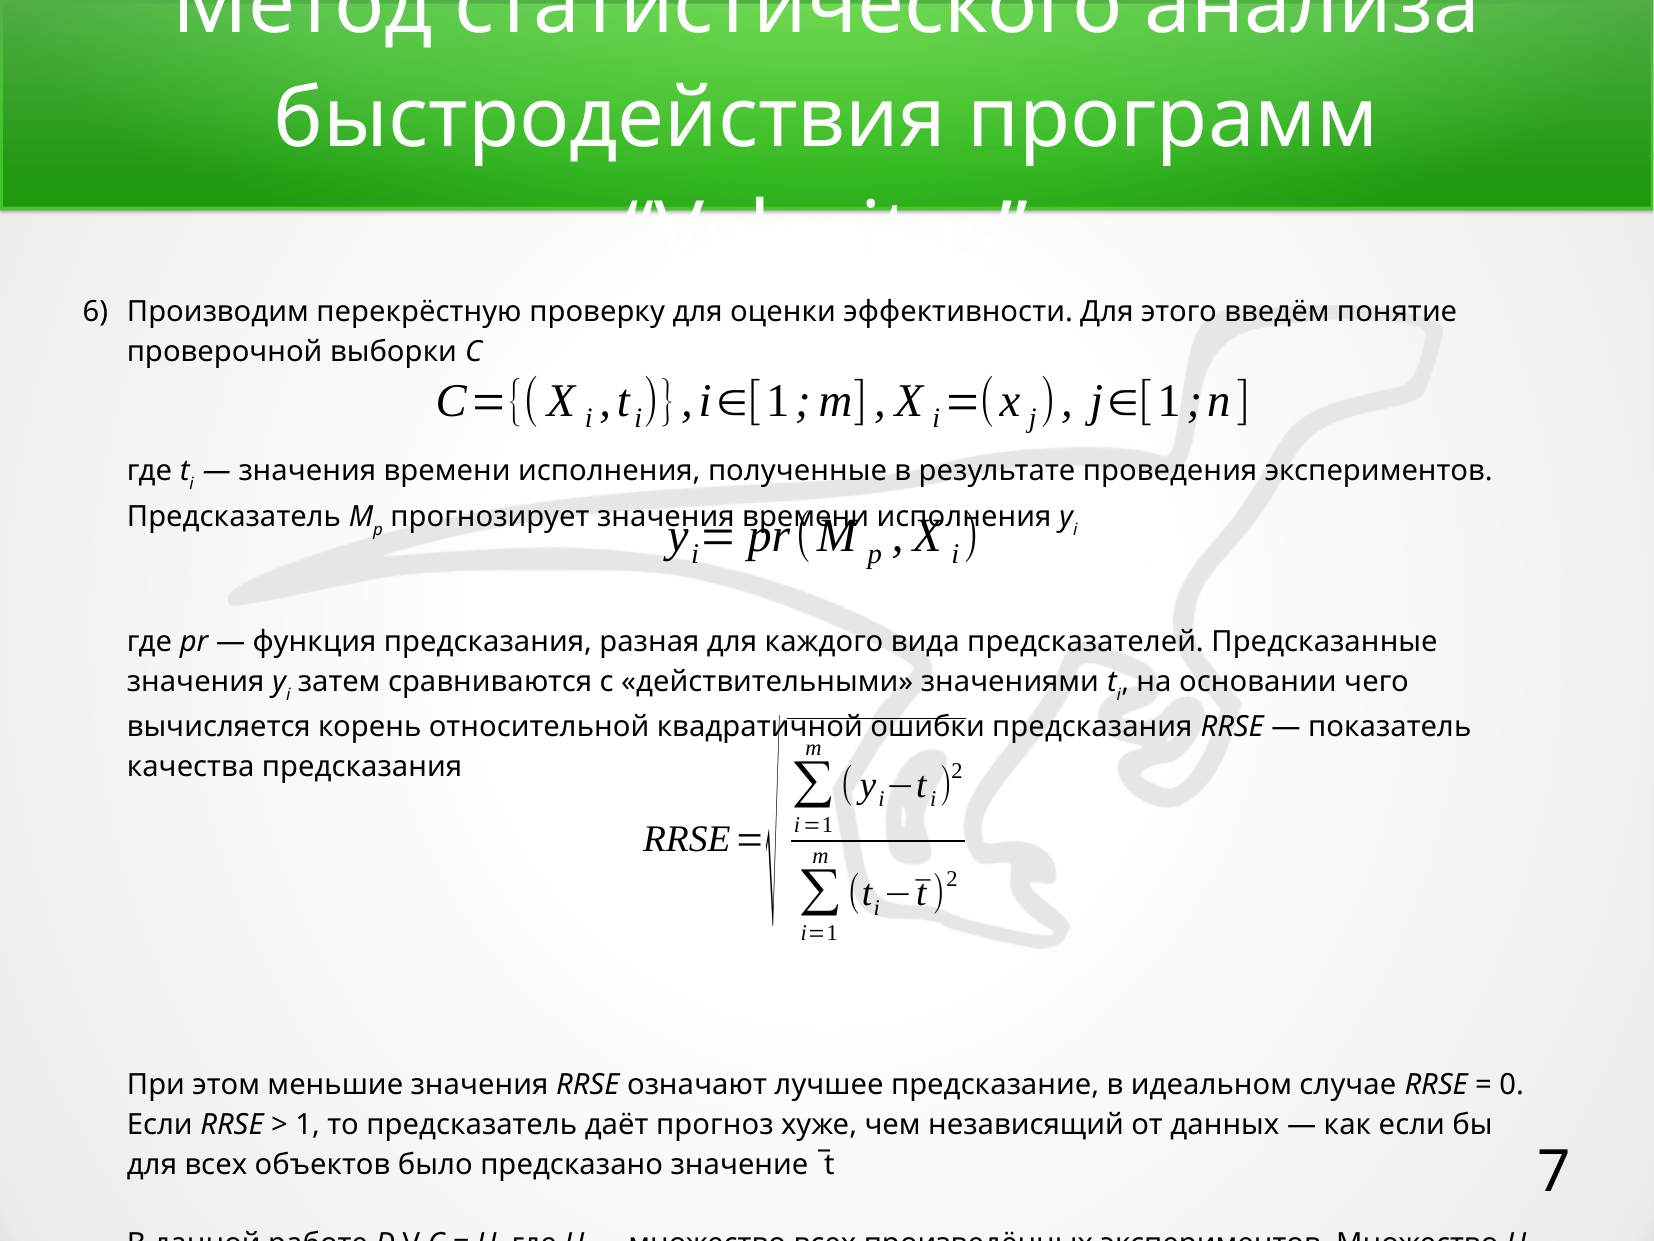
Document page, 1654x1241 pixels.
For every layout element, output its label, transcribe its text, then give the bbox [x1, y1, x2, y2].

title Метод статистического анализа быстродействия программ “Velocitas” [82, 13, 1571, 215]
chart [631, 715, 976, 946]
chart [424, 375, 1260, 436]
chart [649, 510, 991, 572]
list Производим перекрёстную проверку для оценки эффективности. Для этого введём понятие проверочной выборки C где ti — значения времени исполнения, полученные в результате проведения экспериментов. Предсказатель Mp прогнозирует значения времени исполнения yi где pr — функция предсказания, разная для каждого вида предсказателей. Предсказанные значения yi затем сравниваются с «действительными» значениями ti, на основании чего вычисляется корень относительной квадратичной ошибки предсказания RRSE — показатель качества предсказания При этом меньшие значения RRSE означают лучшее предсказание, в идеальном случае RRSE = 0. Если RRSE > 1, то предсказатель даёт прогноз хуже, чем независящий от данных — как если бы для всех объектов было предсказано значение ̅t В данной работе D V C = U, где U — множество всех произведённых экспериментов. Множество U делится на D и C случайным образом в пропорции 70% / 30%. Данные значения подобраны эвристически. [82, 290, 1538, 1201]
